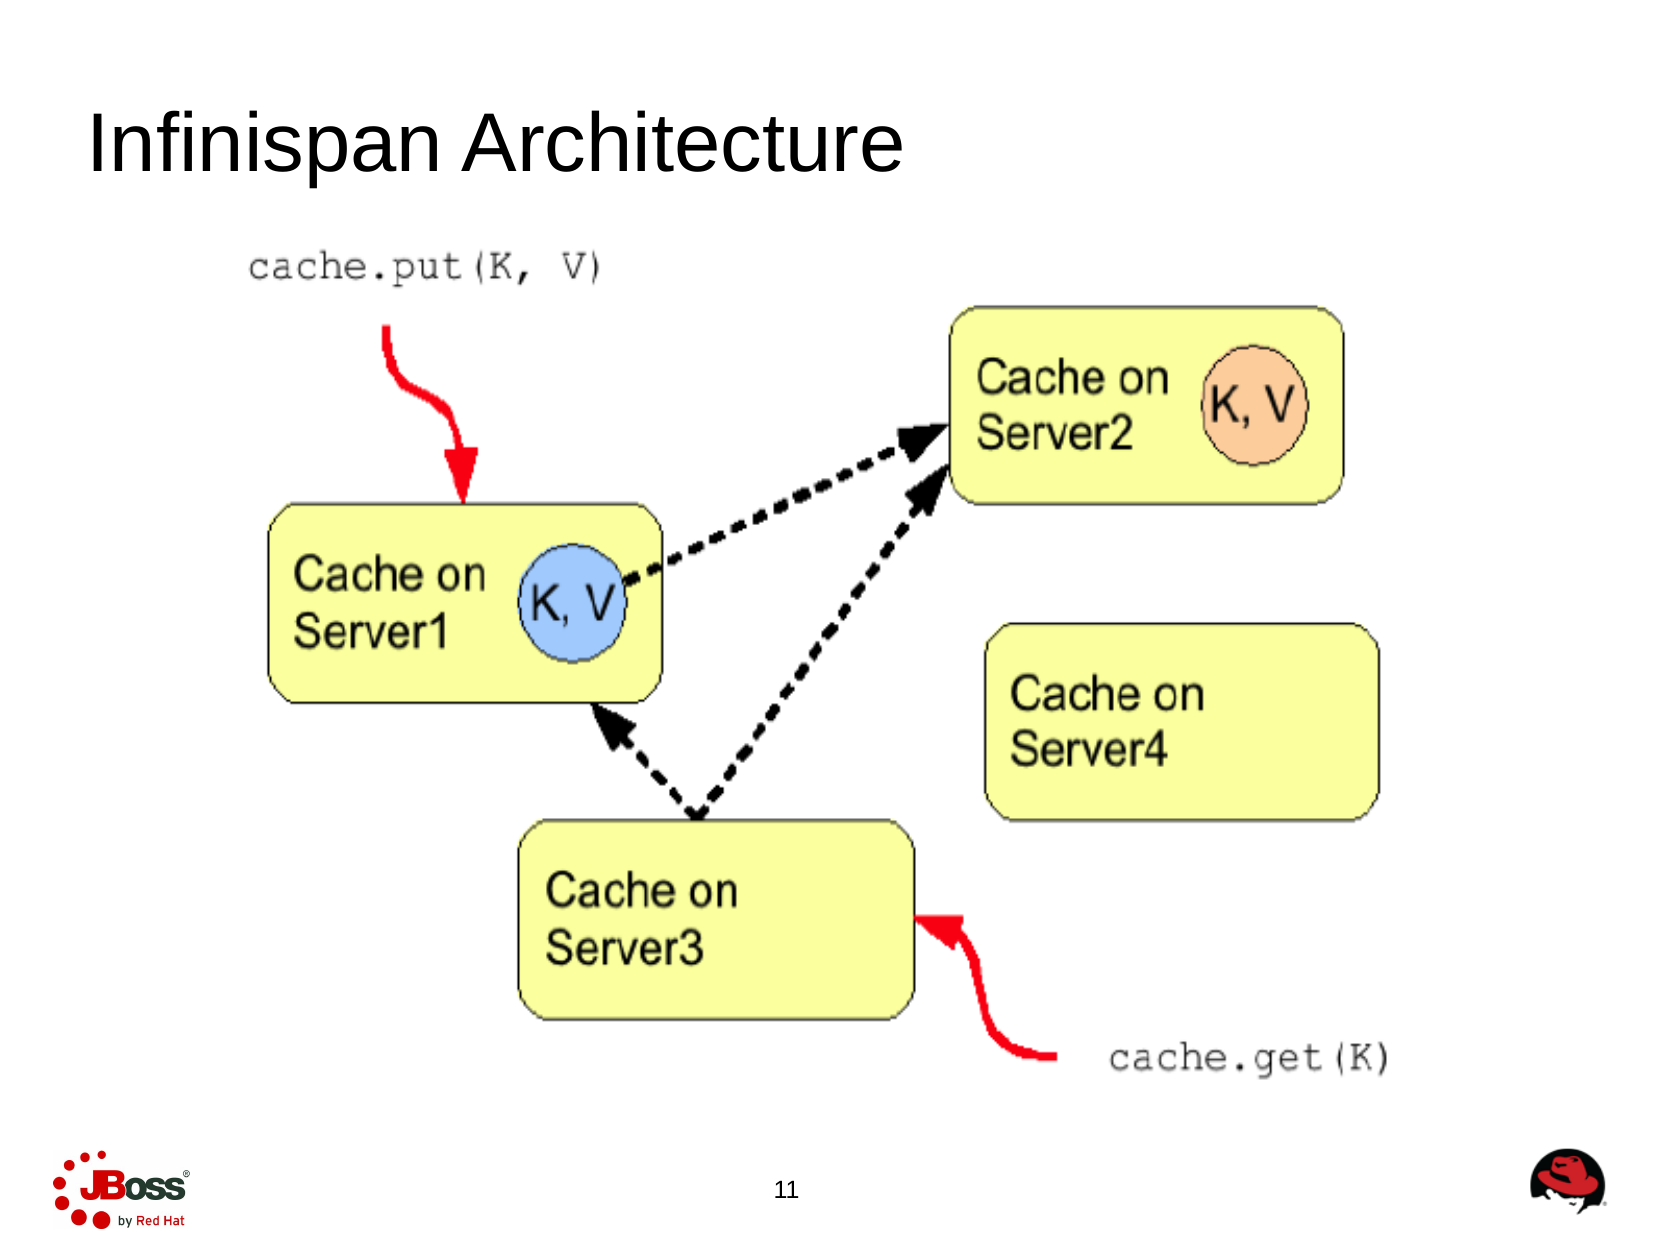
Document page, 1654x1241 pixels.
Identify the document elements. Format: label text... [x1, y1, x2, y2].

picture [53, 1150, 190, 1229]
picture [220, 210, 1466, 1132]
picture [1529, 1146, 1613, 1224]
title Infinispan Architecture [86, 49, 1576, 237]
